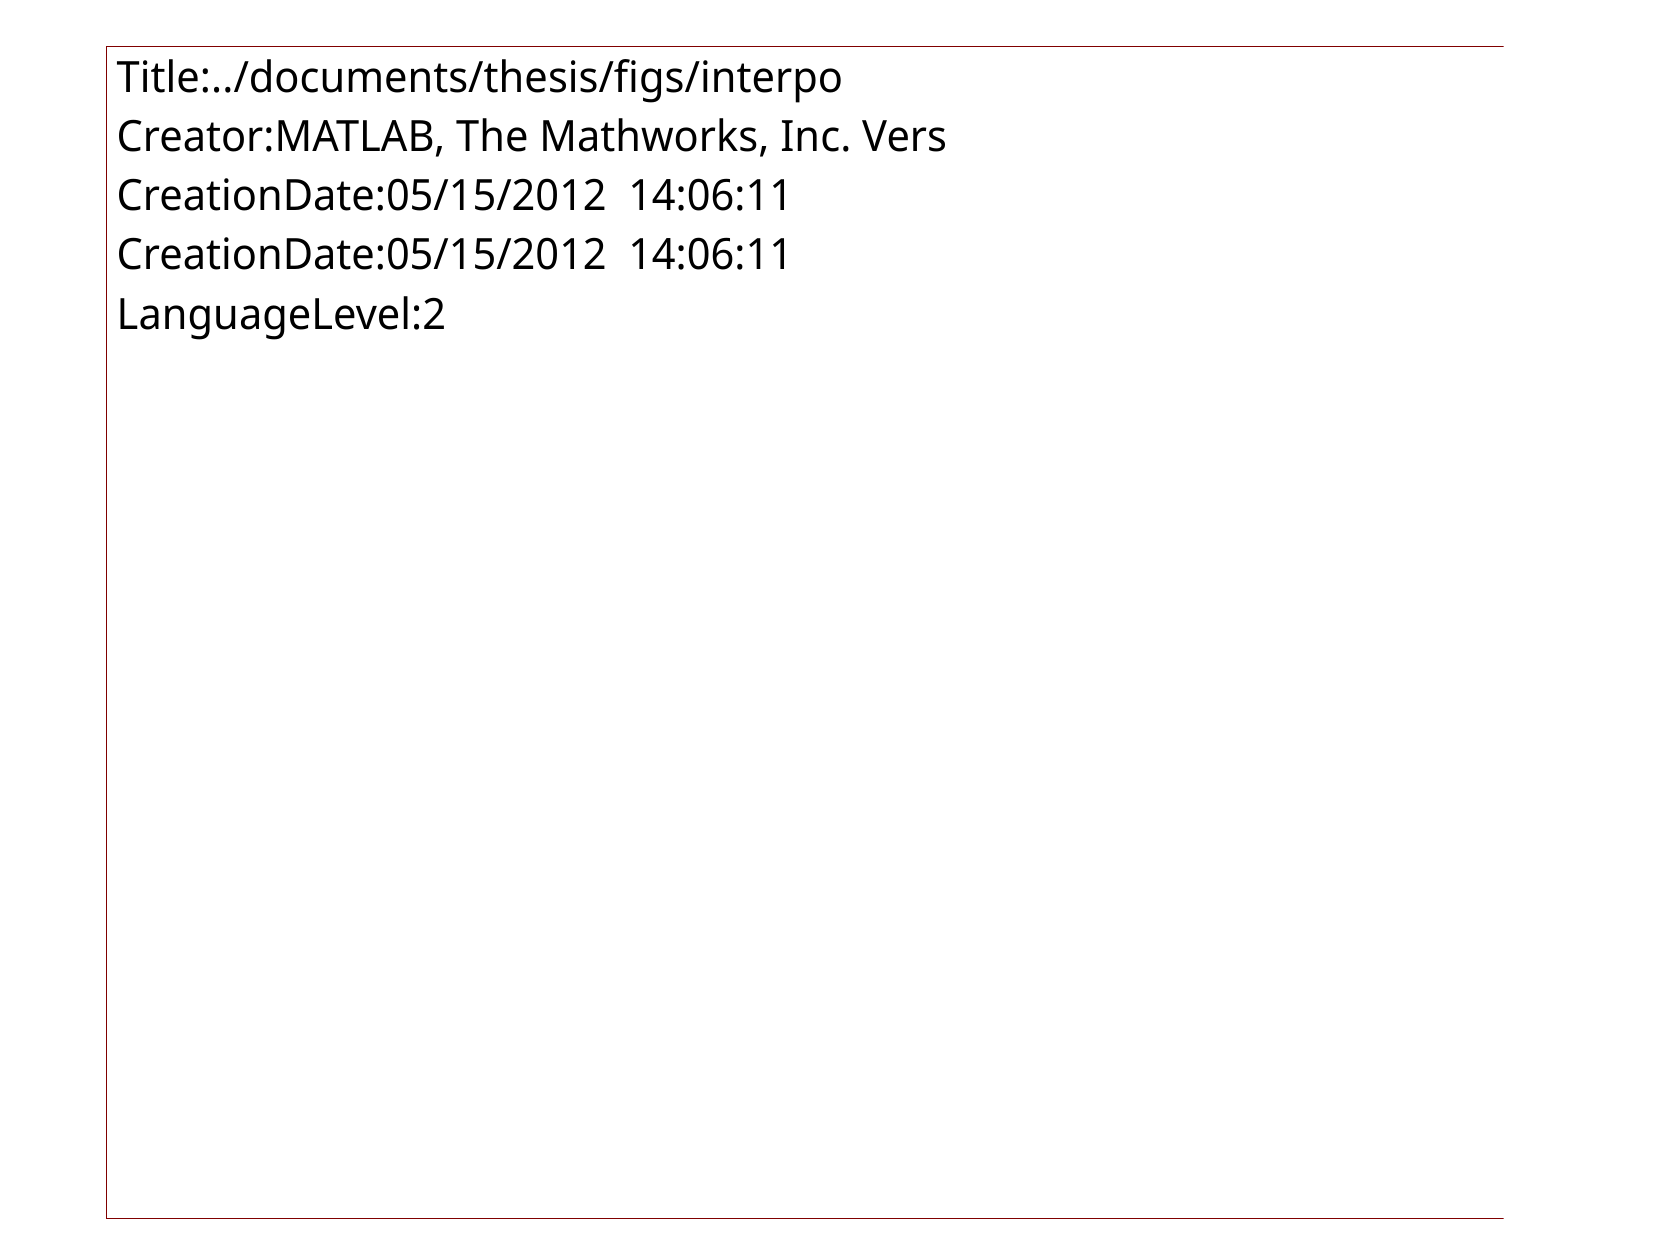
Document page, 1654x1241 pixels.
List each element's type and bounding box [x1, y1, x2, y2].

picture [103, 43, 1504, 1219]
